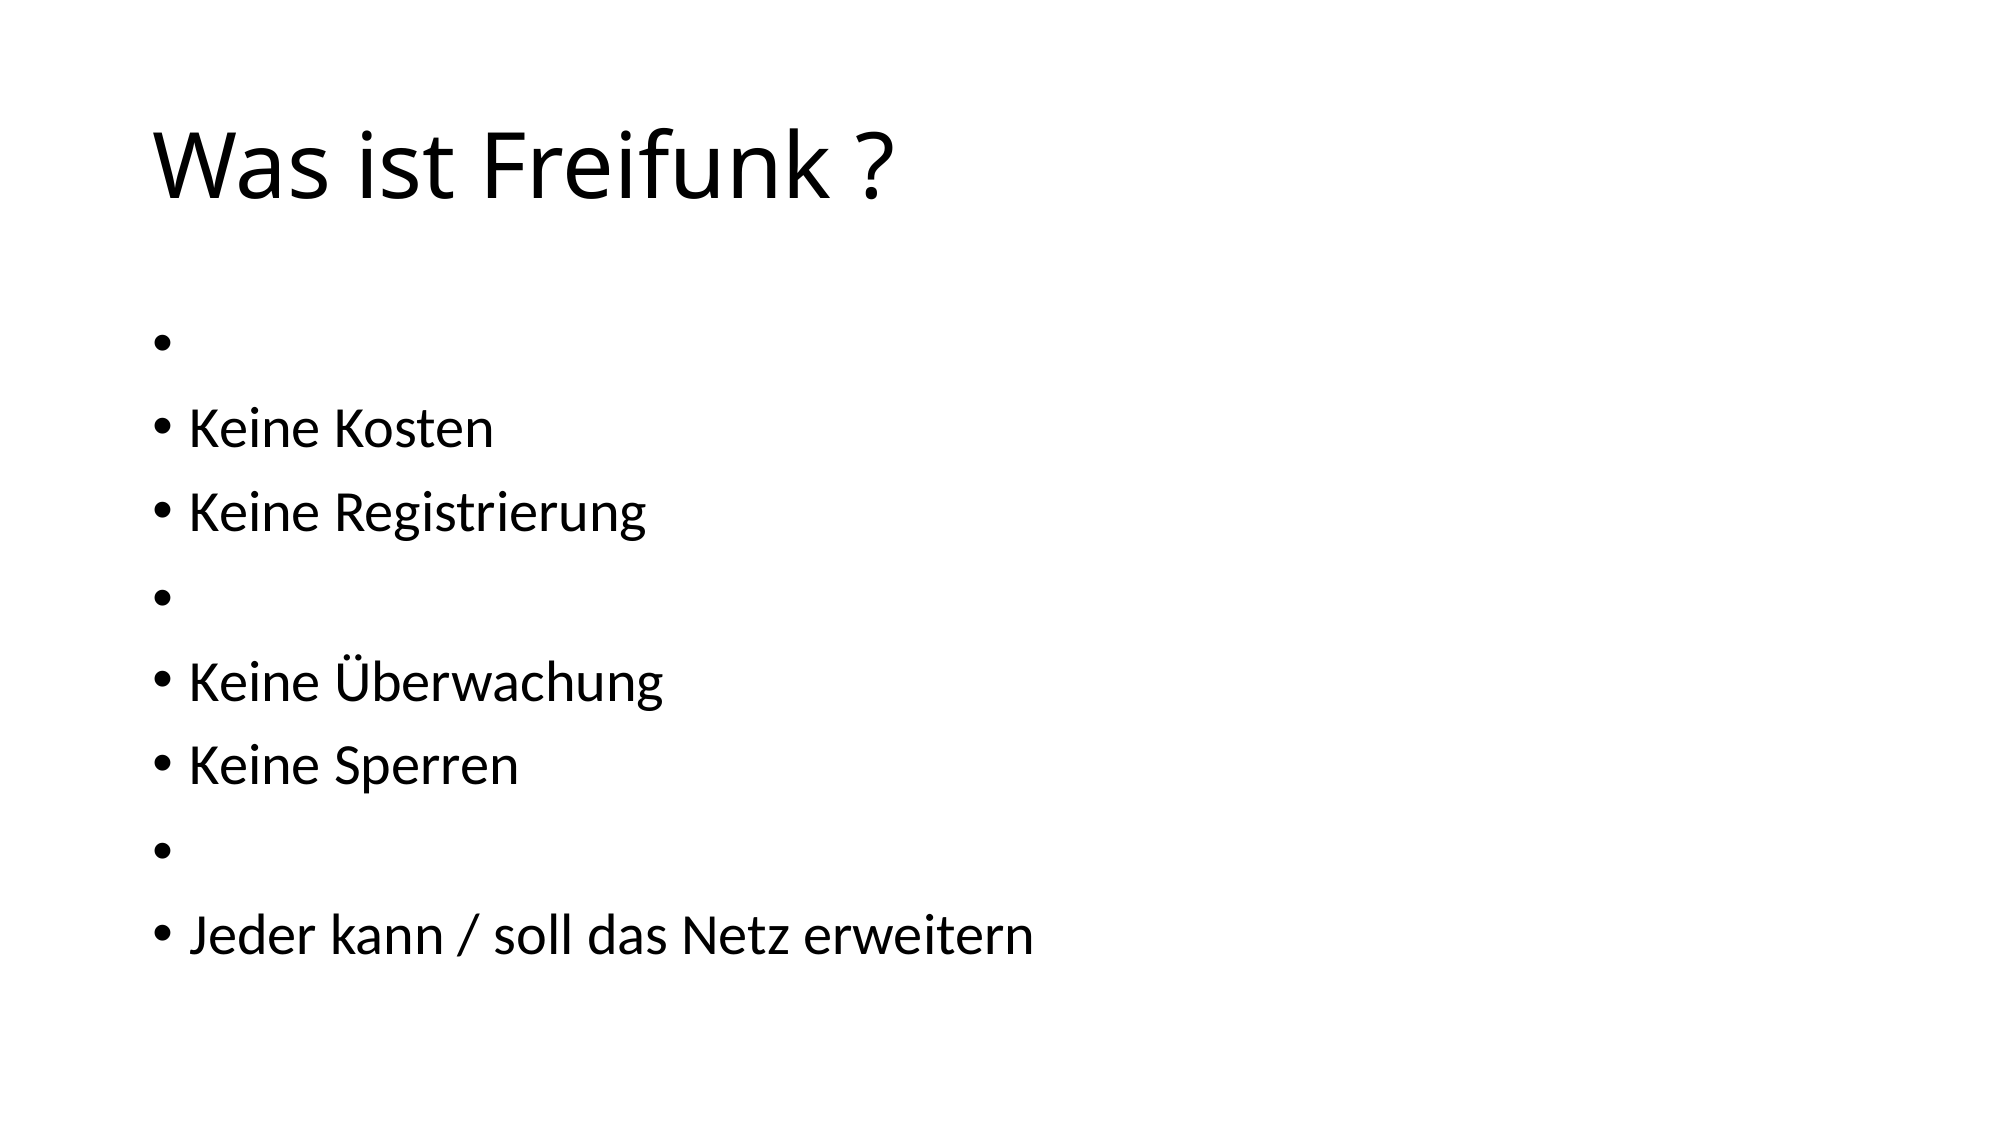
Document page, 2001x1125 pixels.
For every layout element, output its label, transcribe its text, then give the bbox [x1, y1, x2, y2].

list Keine Kosten Keine Registrierung Keine Überwachung Keine Sperren Jeder kann / soll das Netz erweitern [137, 299, 1863, 1014]
title Was ist Freifunk ? [137, 59, 1863, 278]
